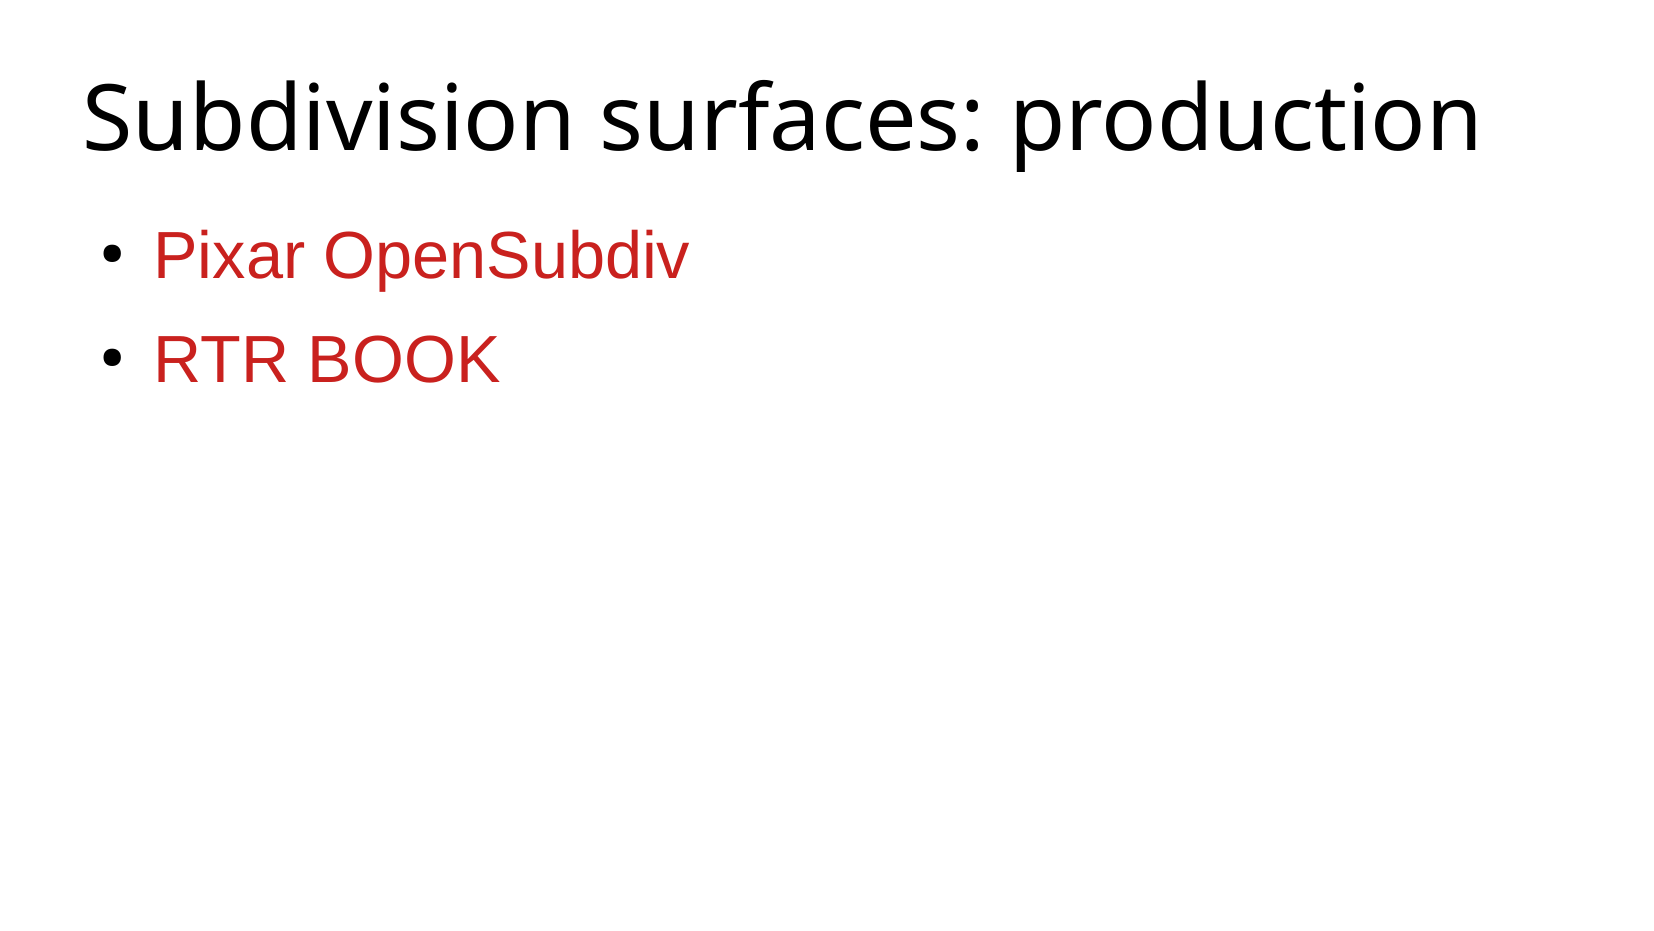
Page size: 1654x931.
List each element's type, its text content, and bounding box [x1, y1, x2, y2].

title Subdivision surfaces: production [82, 37, 1571, 193]
list Pixar OpenSubdiv RTR BOOK [82, 217, 1571, 758]
